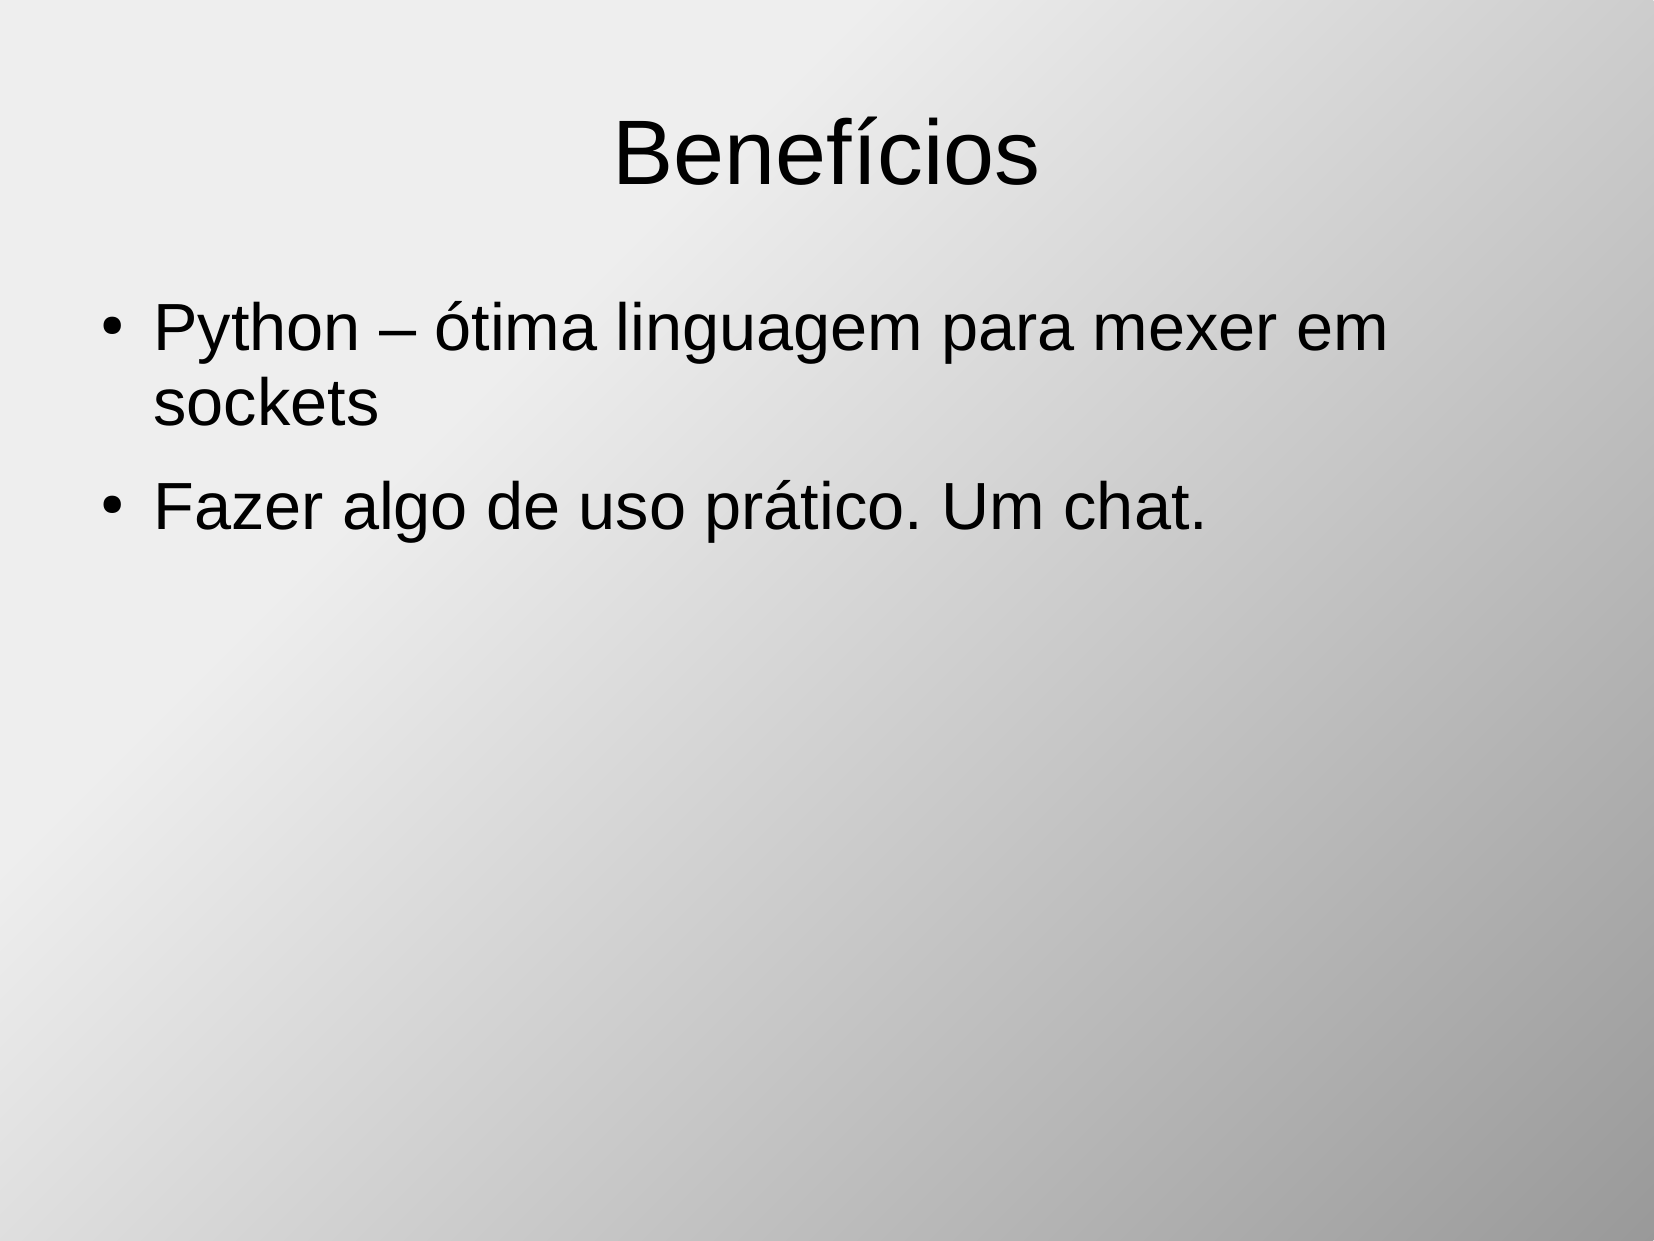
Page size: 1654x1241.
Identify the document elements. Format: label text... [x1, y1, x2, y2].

list Python – ótima linguagem para mexer em sockets Fazer algo de uso prático. Um chat. [82, 290, 1571, 1010]
title Benefícios [82, 49, 1571, 257]
